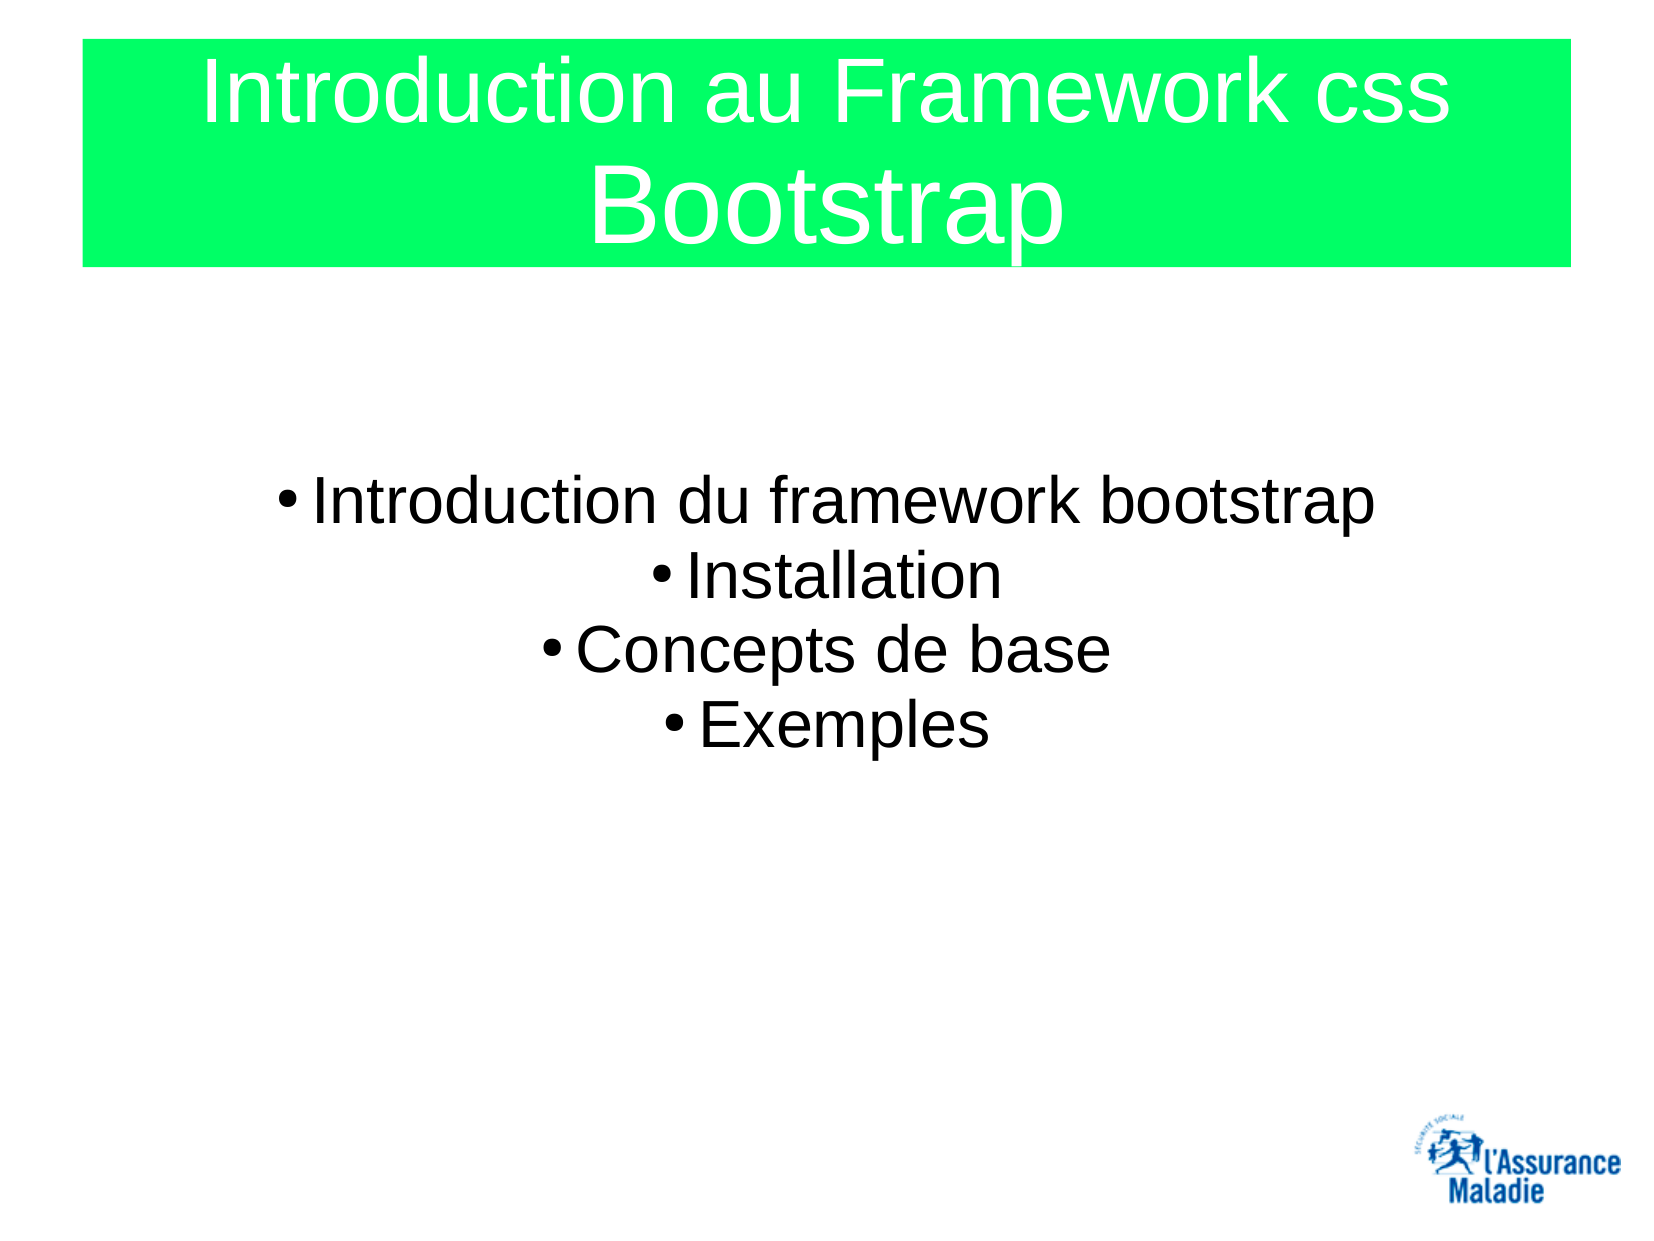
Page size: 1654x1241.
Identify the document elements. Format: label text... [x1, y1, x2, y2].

picture [1393, 1110, 1621, 1205]
subtitle Introduction du framework bootstrap Installation Concepts de base Exemples [82, 290, 1571, 1010]
title Introduction au Framework css Bootstrap [82, 38, 1571, 268]
